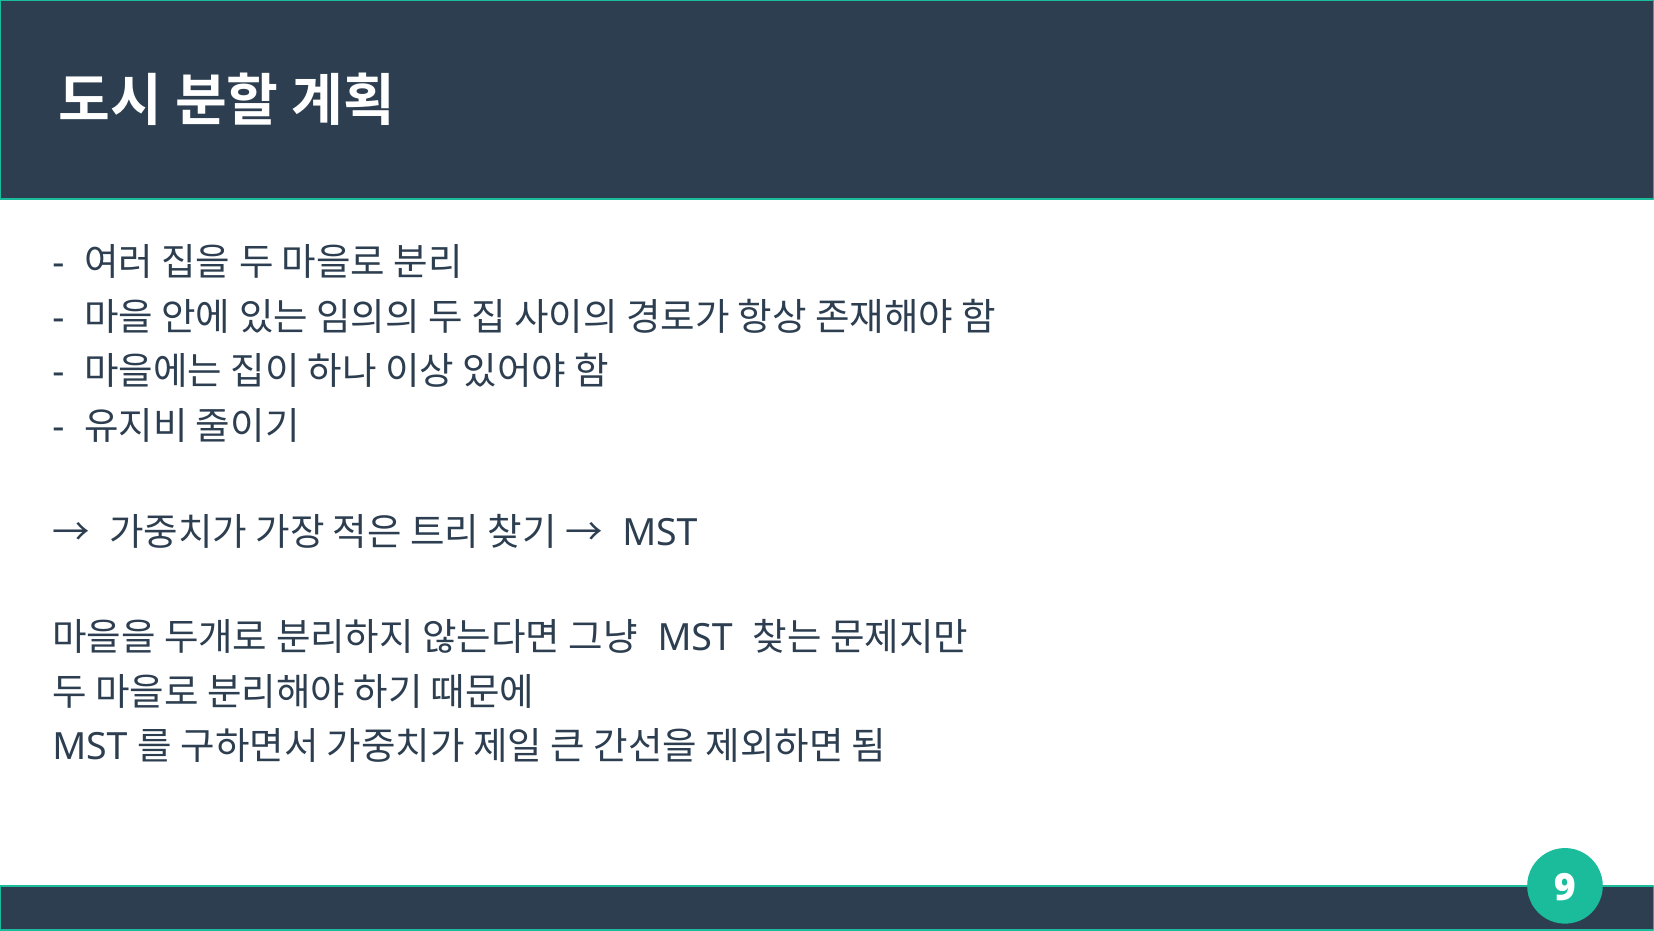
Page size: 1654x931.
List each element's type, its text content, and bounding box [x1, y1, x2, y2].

text_box - 여러 집을 두 마을로 분리 - 마을 안에 있는 임의의 두 집 사이의 경로가 항상 존재해야 함 - 마을에는 집이 하나 이상 있어야 함 - 유지비 줄이기 → 가중치가 가장 적은 트리 찾기 → MST 마을을 두개로 분리하지 않는다면 그냥 MST 찾는 문제지만 두 마을로 분리해야 하기 때문에 MST를 구하면서 가중치가 제일 큰 간선을 제외하면 됨 [37, 225, 1463, 931]
title 도시 분할 계획 [59, 37, 1595, 155]
